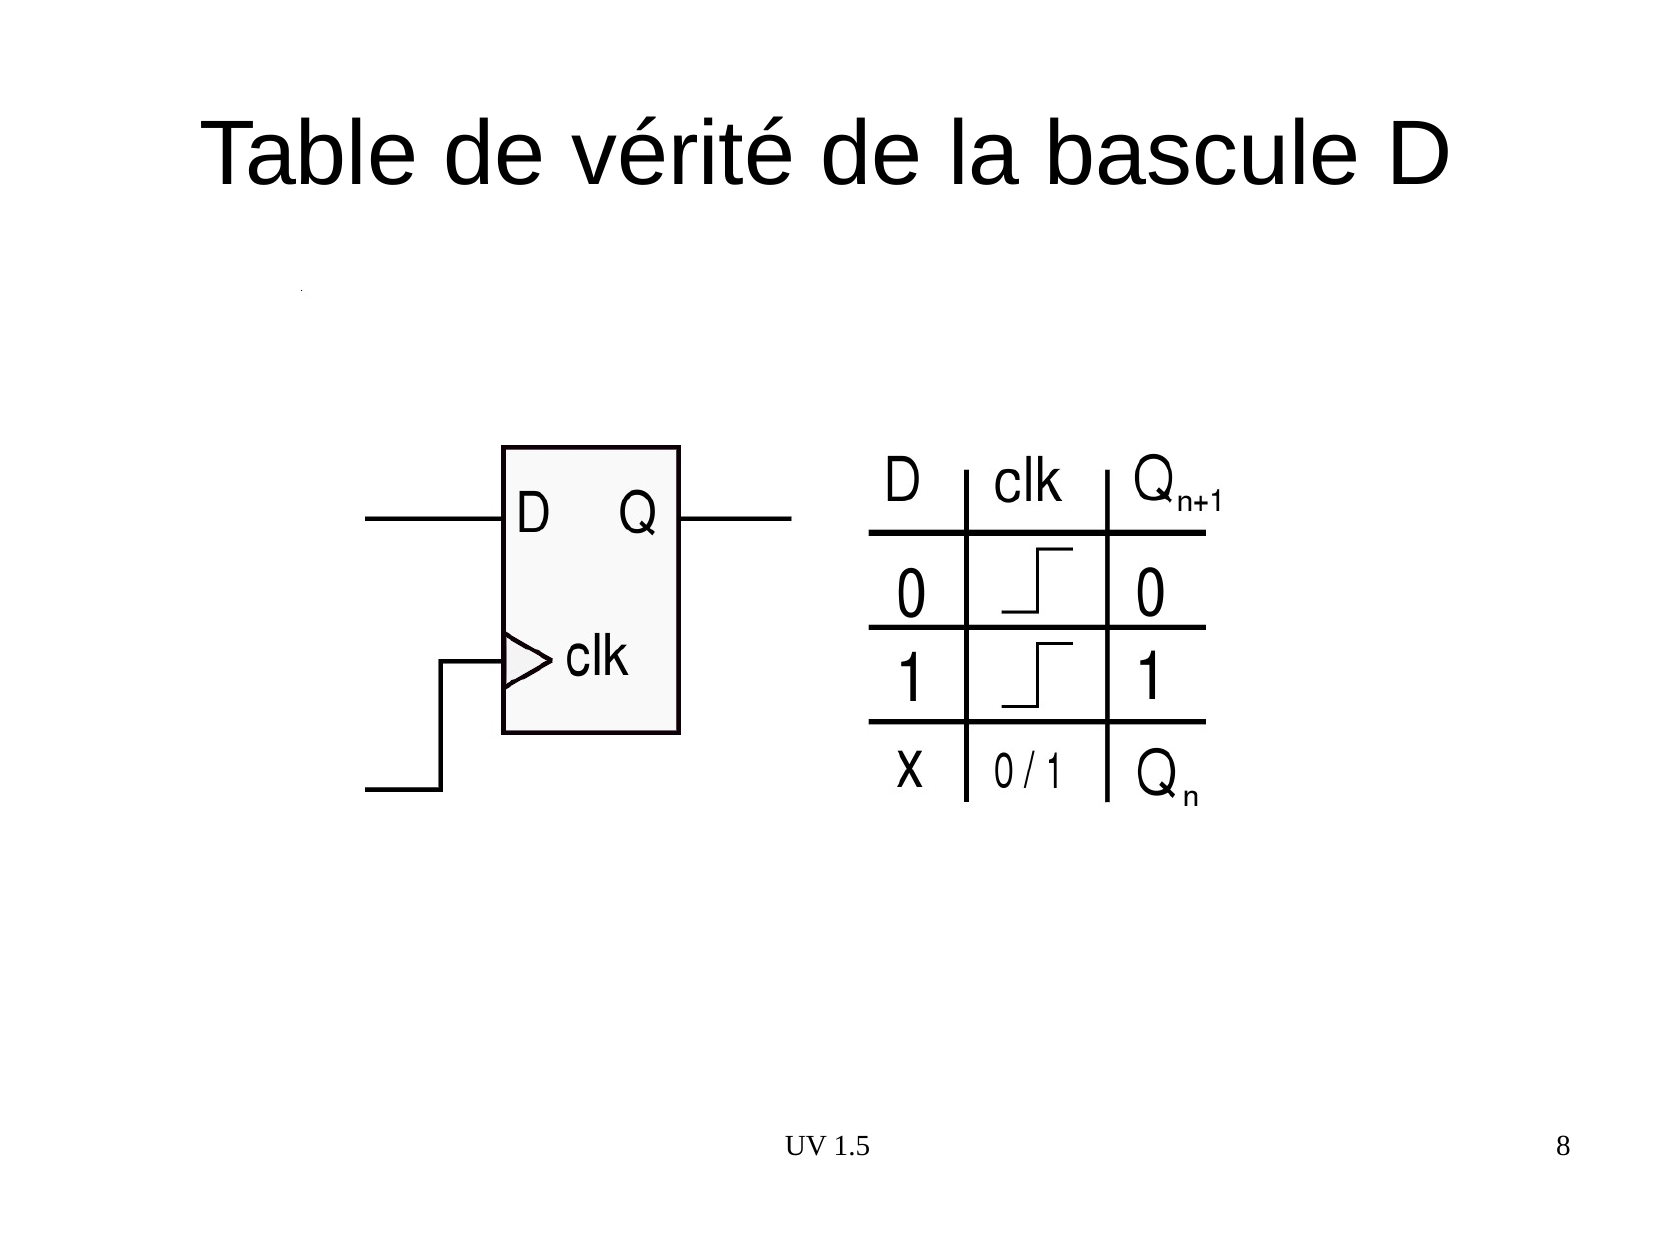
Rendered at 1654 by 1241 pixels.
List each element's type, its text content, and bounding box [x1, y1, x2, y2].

picture [301, 290, 1319, 1010]
title Table de vérité de la bascule D [82, 49, 1571, 257]
